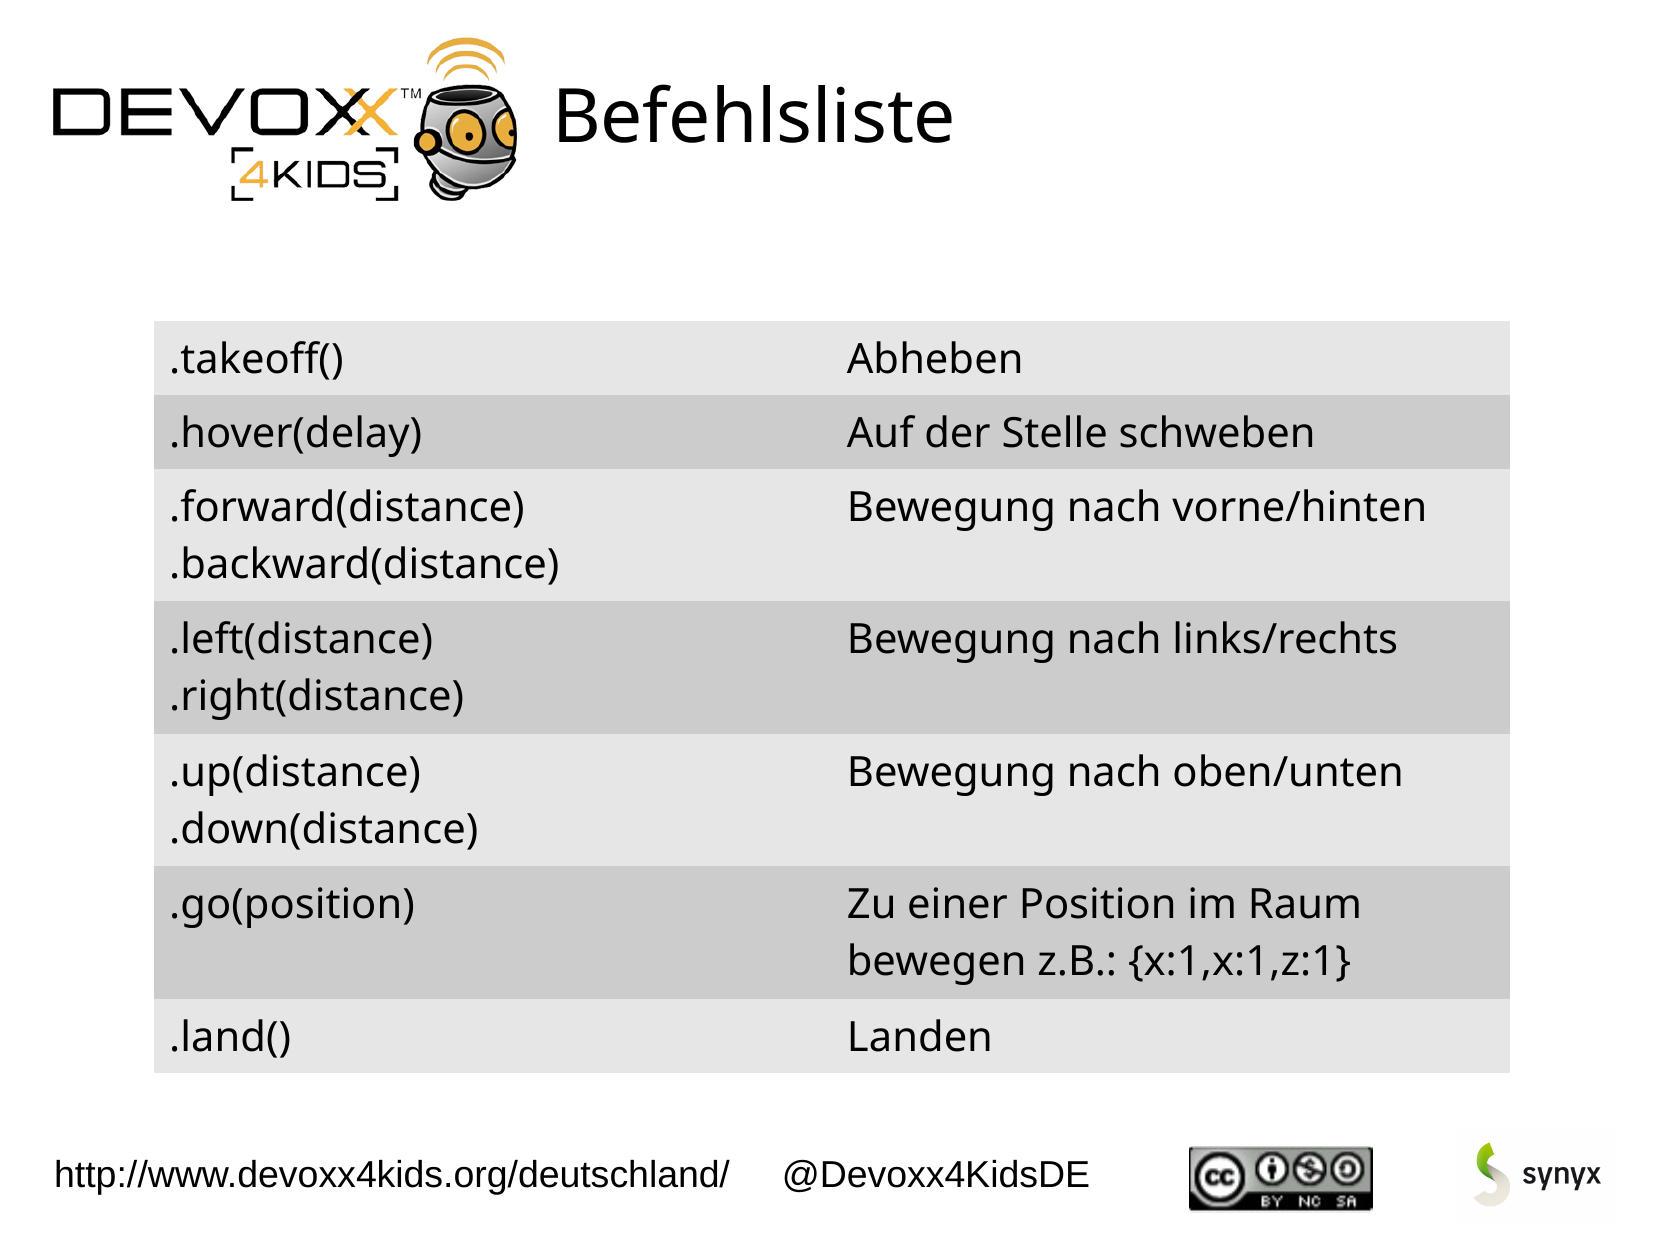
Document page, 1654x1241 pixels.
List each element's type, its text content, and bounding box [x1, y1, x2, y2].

table_cell .hover(delay) [154, 395, 832, 469]
table_cell Auf der Stelle schweben [832, 395, 1510, 469]
table_cell Zu einer Position im Raum bewegen z.B.: {x:1,x:1,z:1} [832, 866, 1510, 999]
table_cell .land() [154, 999, 832, 1073]
table_header .takeoff() [154, 321, 832, 395]
picture [1189, 1146, 1373, 1213]
table_cell .up(distance) .down(distance) [154, 734, 832, 866]
table_header Abheben [832, 321, 1510, 395]
picture [53, 37, 517, 201]
table_cell .forward(distance) .backward(distance) [154, 469, 832, 601]
picture [1455, 1128, 1616, 1223]
table_cell Bewegung nach links/rechts [832, 601, 1510, 734]
table_cell Bewegung nach oben/unten [832, 734, 1510, 866]
table_cell .left(distance) .right(distance) [154, 601, 832, 734]
table_cell Landen [832, 999, 1510, 1073]
title Befehlsliste [537, 60, 1595, 302]
table_cell .go(position) [154, 866, 832, 999]
table_cell Bewegung nach vorne/hinten [832, 469, 1510, 601]
